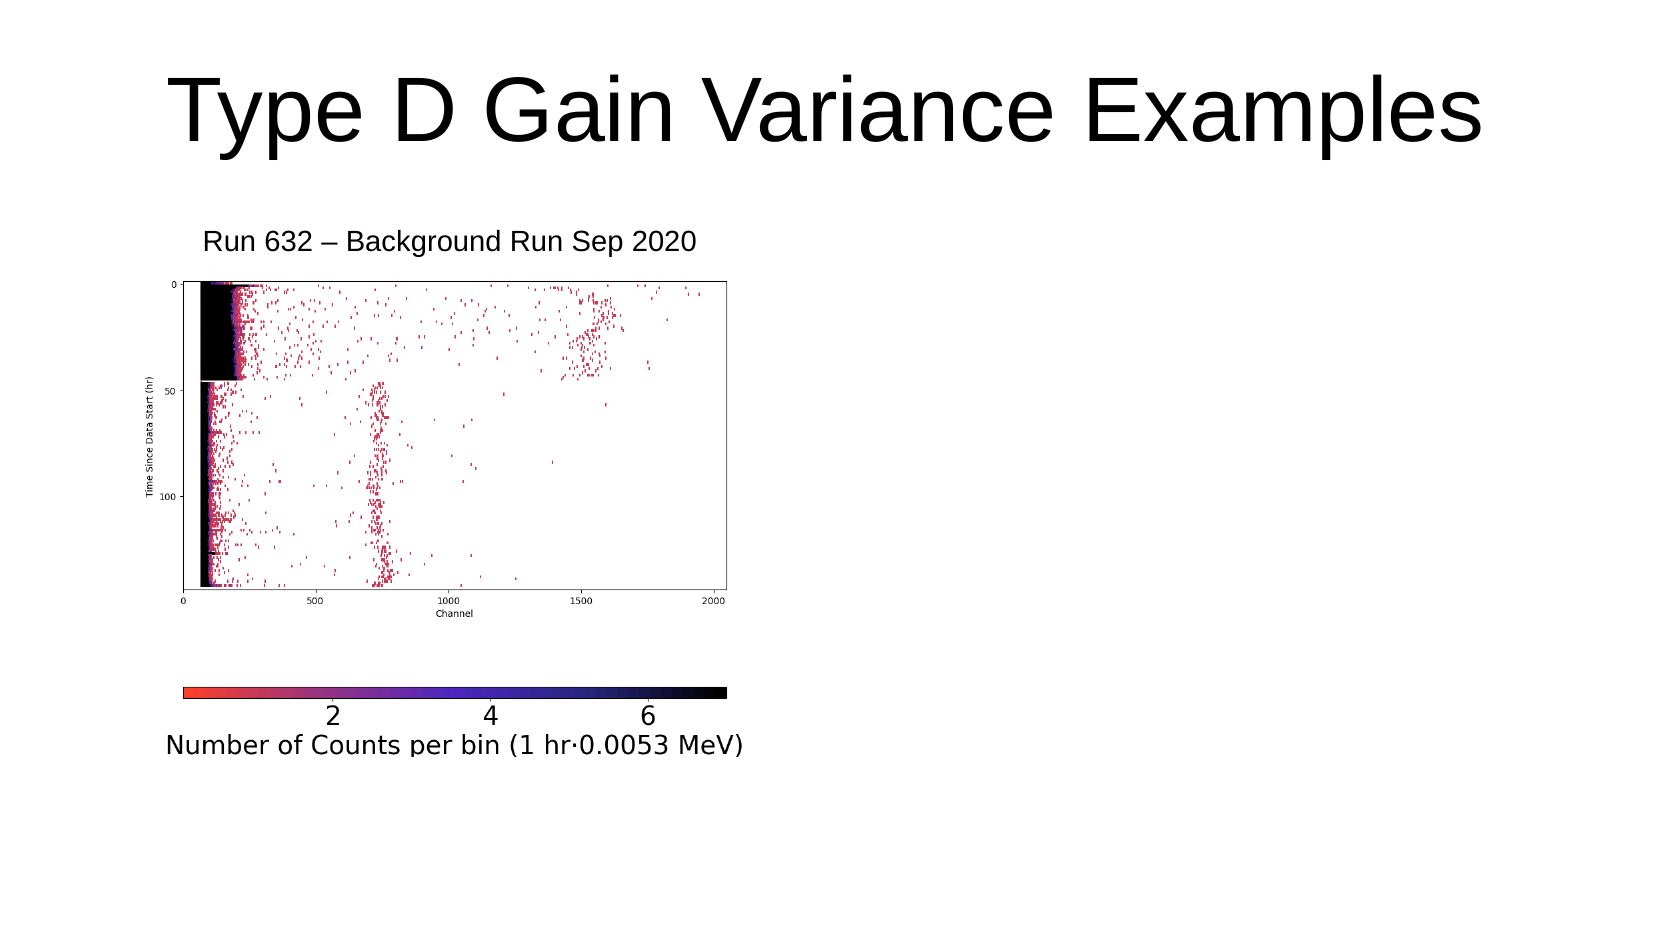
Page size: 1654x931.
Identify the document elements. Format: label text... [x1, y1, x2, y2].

picture [95, 217, 796, 758]
title Type D Gain Variance Examples [82, 32, 1571, 188]
text_box Run 632 – Background Run Sep 2020 [150, 217, 751, 293]
